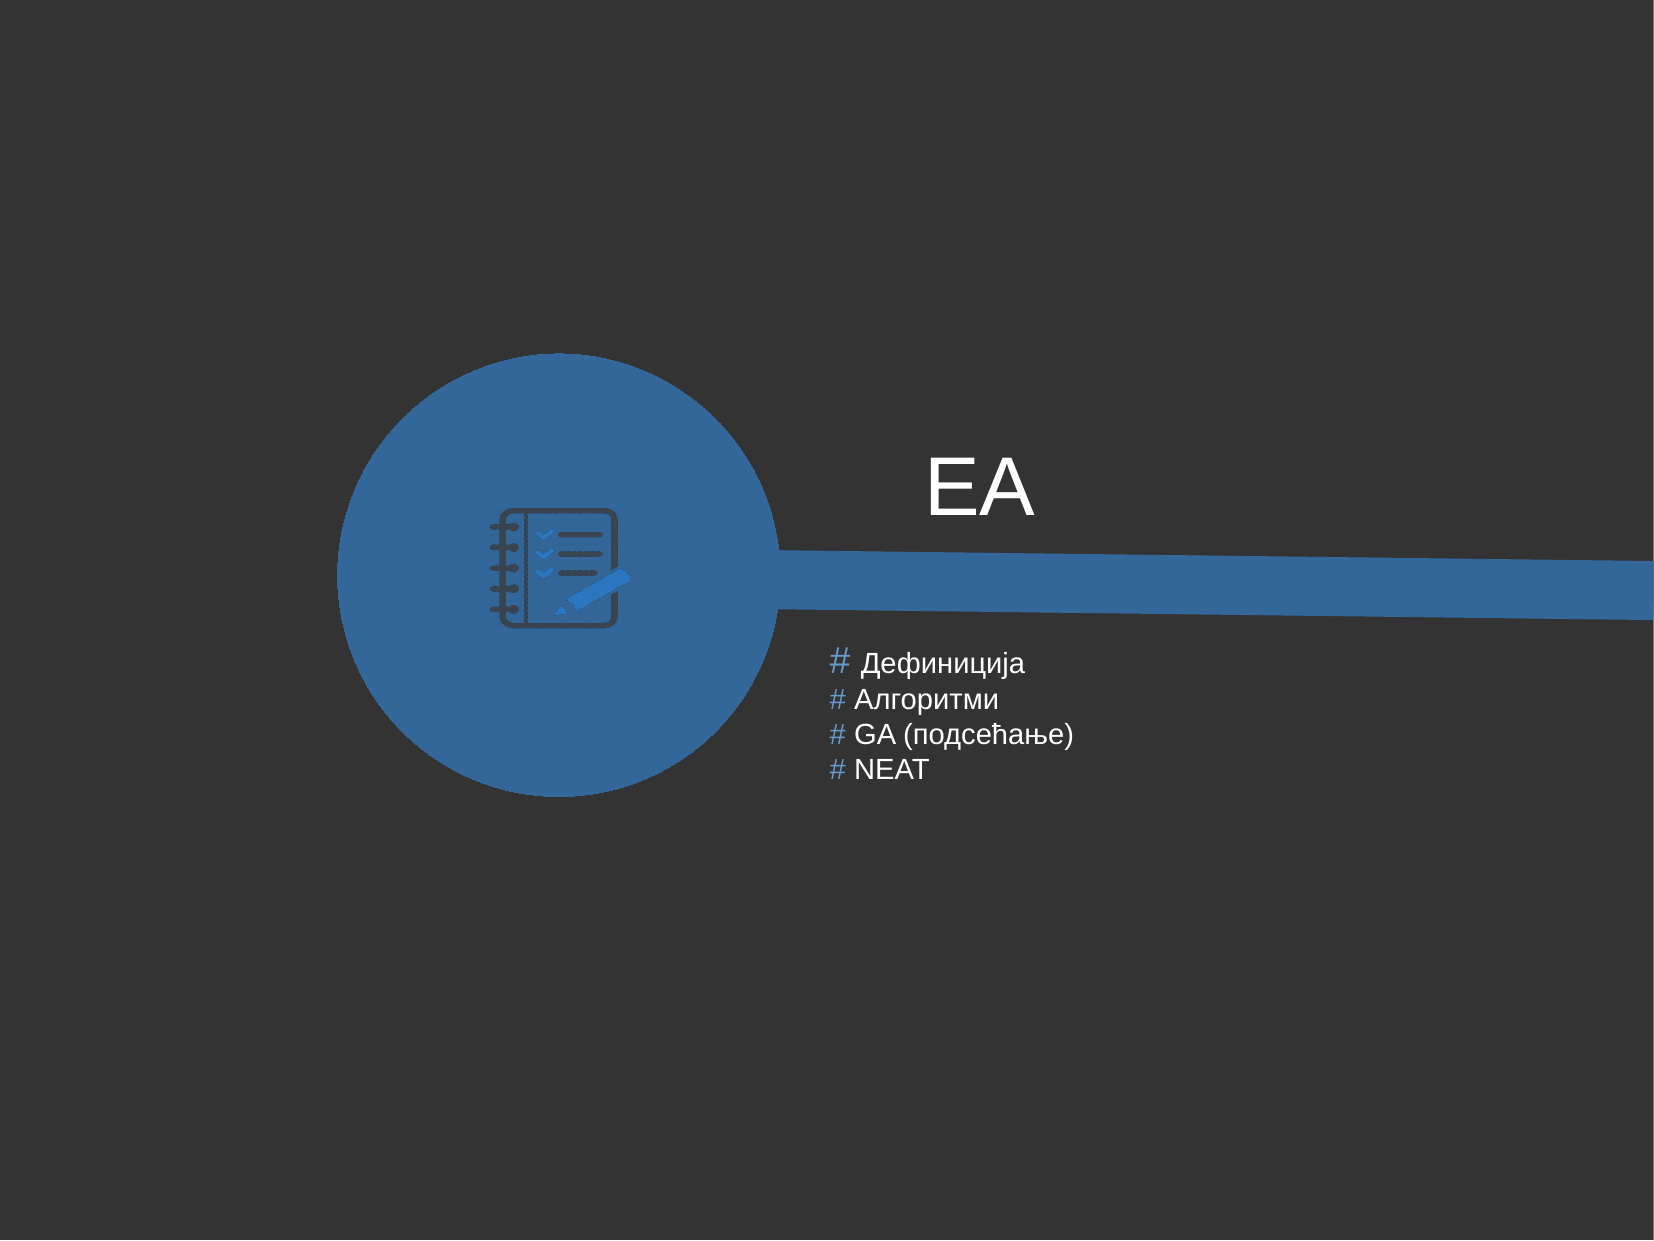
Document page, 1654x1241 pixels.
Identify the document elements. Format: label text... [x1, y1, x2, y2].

picture [484, 507, 636, 629]
text_box # Дефиниција # Алгоритми # GA (подсећање) # NEAT [814, 628, 1607, 863]
text_box ЕА [909, 425, 1382, 545]
text_box [337, 353, 779, 797]
